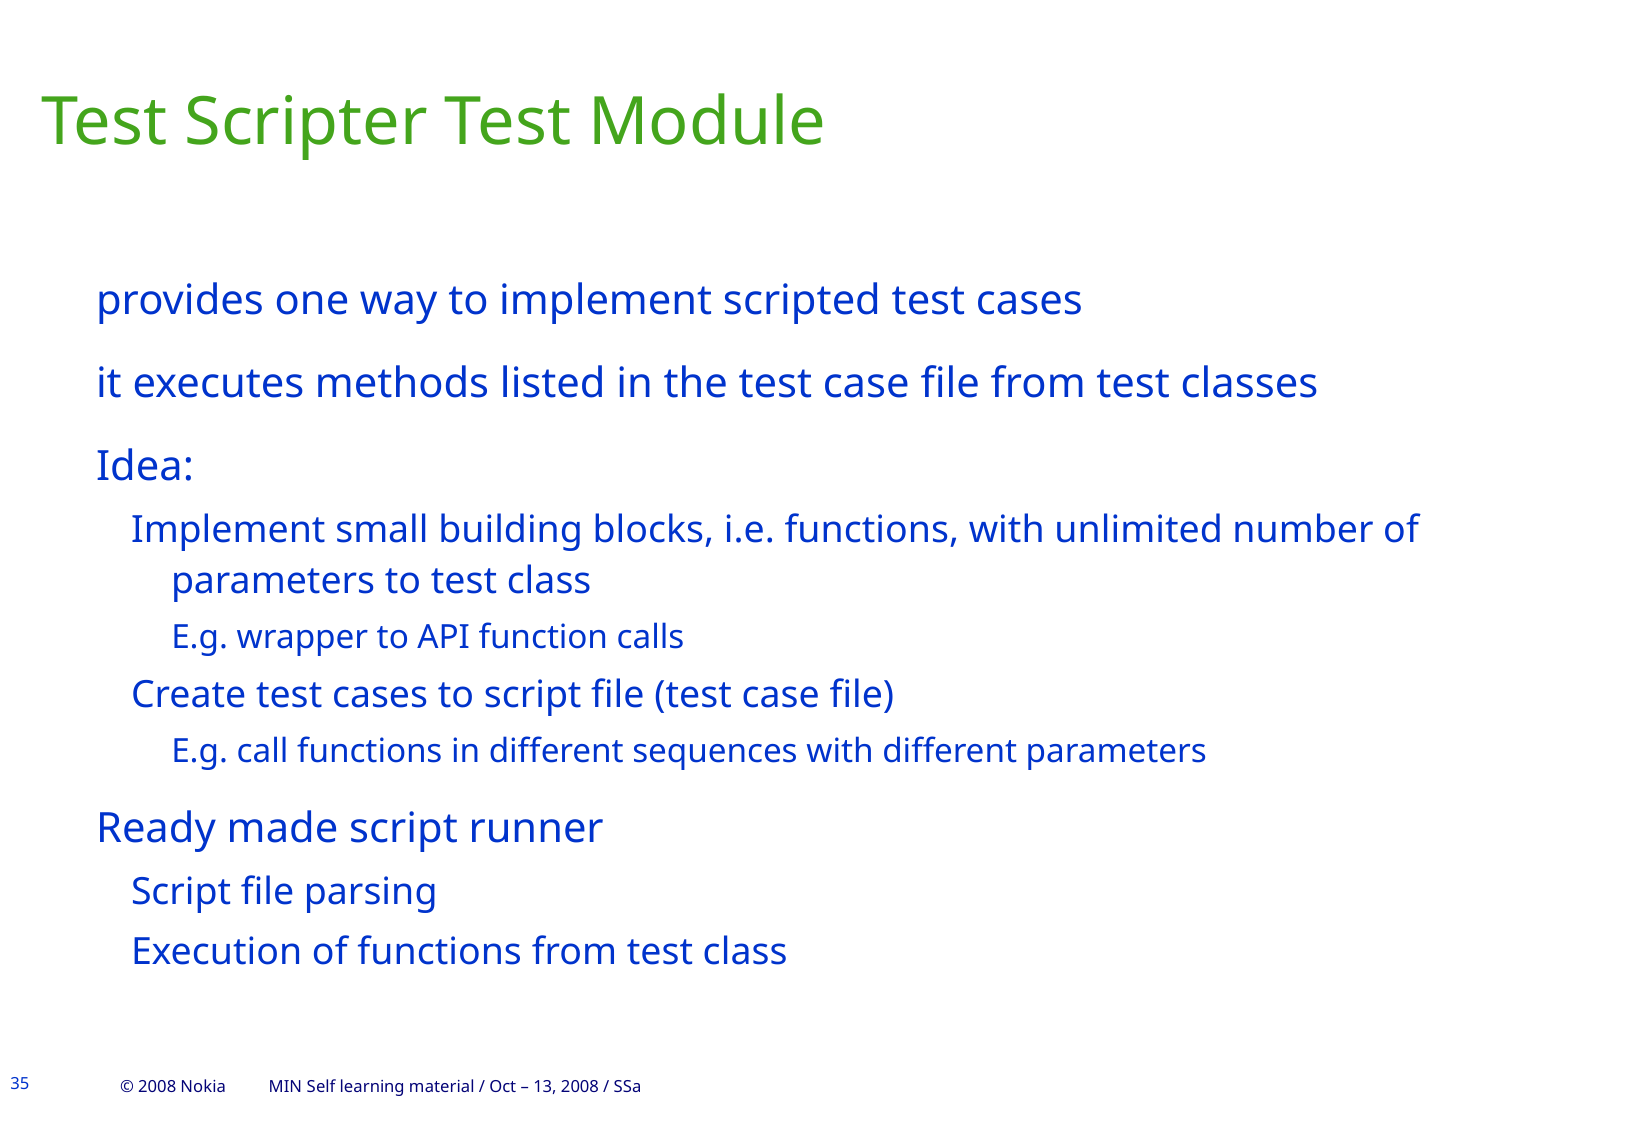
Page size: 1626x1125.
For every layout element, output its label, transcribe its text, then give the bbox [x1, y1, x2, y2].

list provides one way to implement scripted test cases it executes methods listed in the test case file from test classes Idea: Implement small building blocks, i.e. functions, with unlimited number of parameters to test class E.g. wrapper to API function calls Create test cases to script file (test case file) E.g. call functions in different sequences with different parameters Ready made script runner Script file parsing Execution of functions from test class [81, 262, 1544, 1006]
title Test Scripter Test Module [41, 70, 1504, 174]
